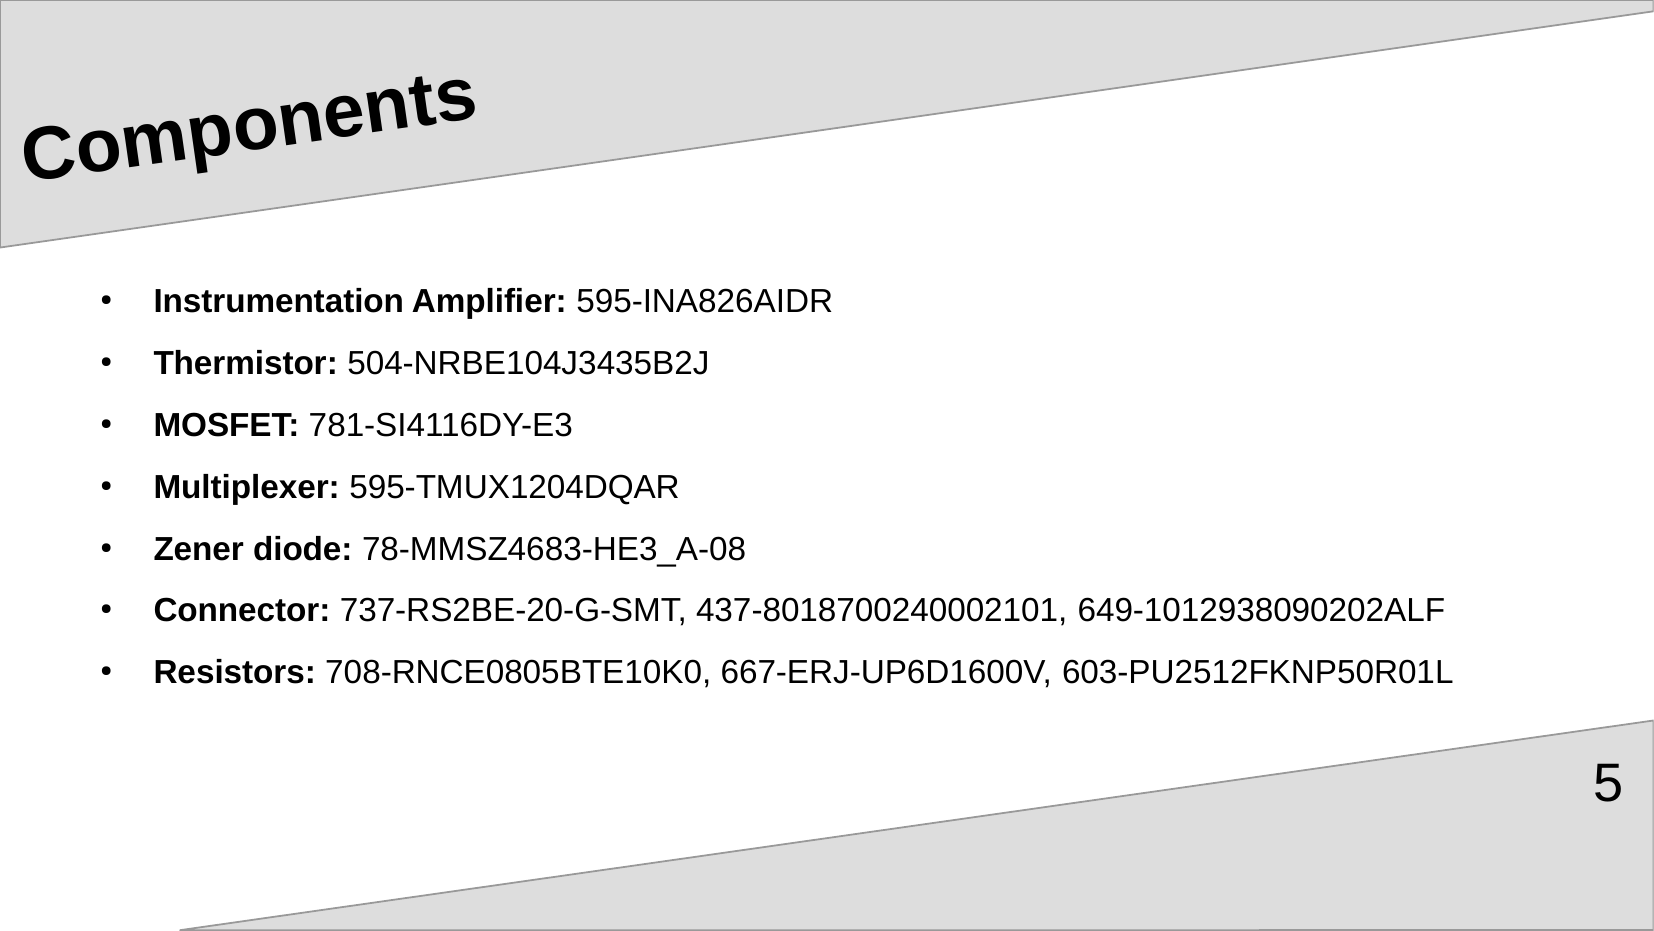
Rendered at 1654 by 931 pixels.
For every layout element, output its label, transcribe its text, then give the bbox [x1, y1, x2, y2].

list Instrumentation Amplifier: 595-INA826AIDR Thermistor: 504-NRBE104J3435B2J MOSFET: 781-SI4116DY-E3 Multiplexer: 595-TMUX1204DQAR Zener diode: 78-MMSZ4683-HE3_A-08 Connector: 737-RS2BE-20-G-SMT, 437-8018700240002101, 649-1012938090202ALF Resistors: 708-RNCE0805BTE10K0, 667-ERJ-UP6D1600V, 603-PU2512FKNP50R01L [82, 282, 1571, 823]
title Components [11, 0, 1495, 235]
